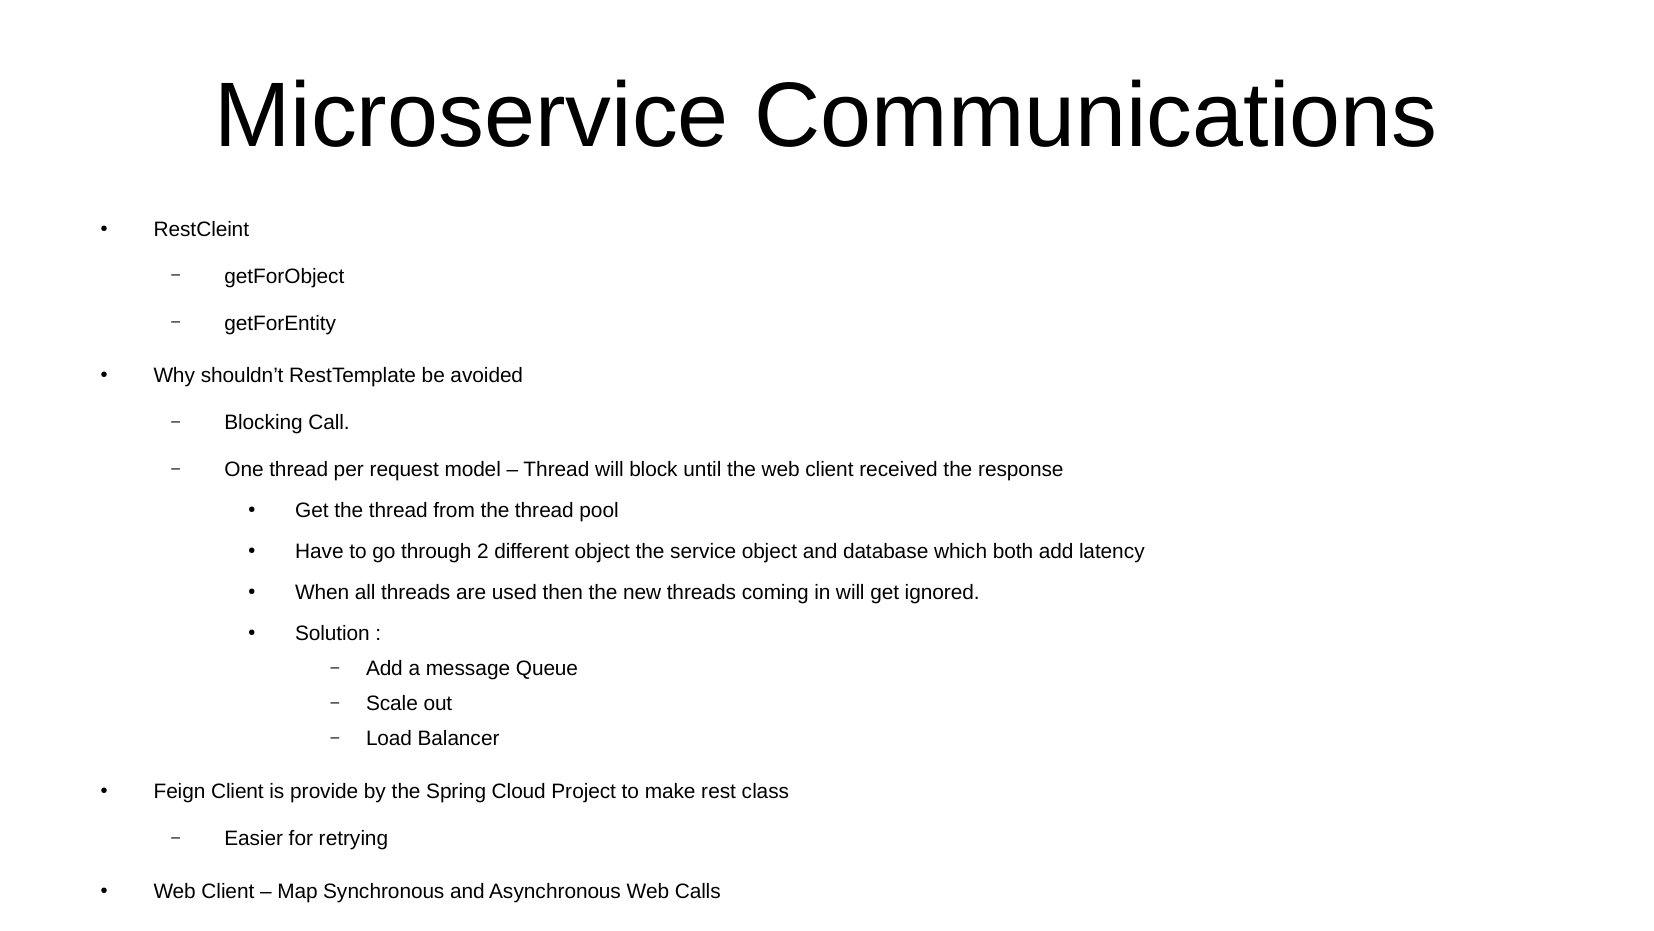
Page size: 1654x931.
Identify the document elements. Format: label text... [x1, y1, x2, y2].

title Microservice Communications [82, 37, 1571, 193]
list RestCleint getForObject getForEntity Why shouldn’t RestTemplate be avoided Blocking Call. One thread per request model – Thread will block until the web client received the response Get the thread from the thread pool Have to go through 2 different object the service object and database which both add latency When all threads are used then the new threads coming in will get ignored. Solution : Add a message Queue Scale out Load Balancer Feign Client is provide by the Spring Cloud Project to make rest class Easier for retrying Web Client – Map Synchronous and Asynchronous Web Calls [82, 217, 1621, 916]
